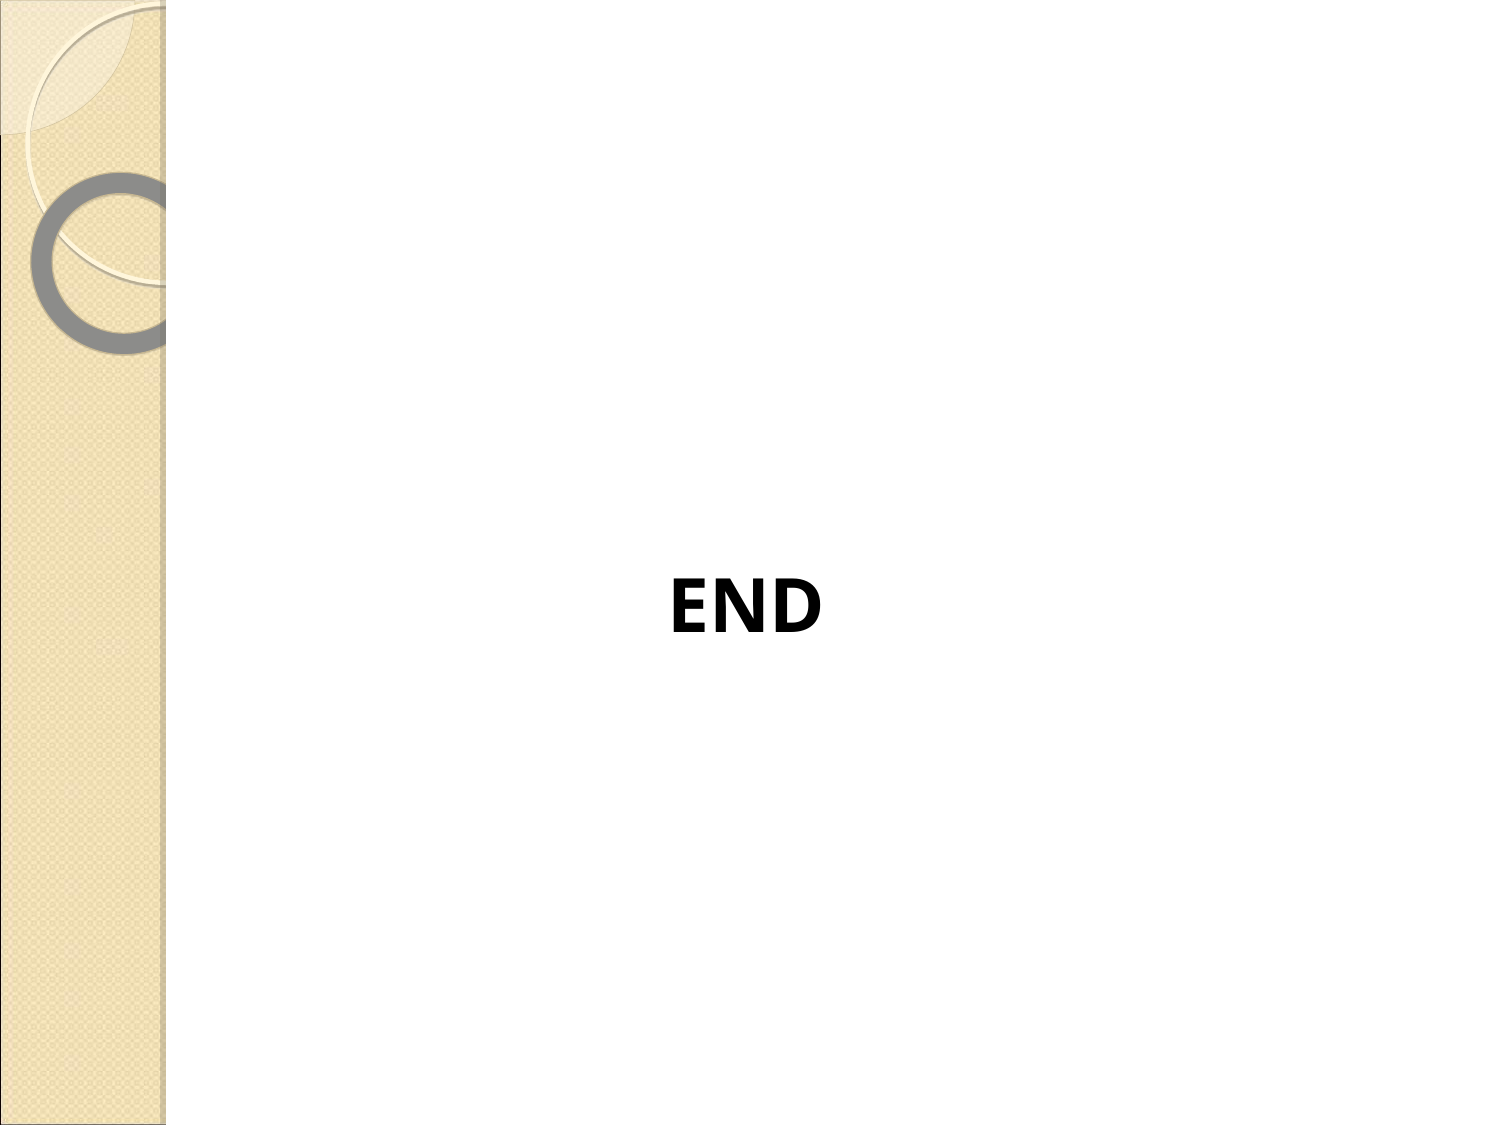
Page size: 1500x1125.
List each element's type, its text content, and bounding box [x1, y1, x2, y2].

list END [200, 237, 1466, 1026]
